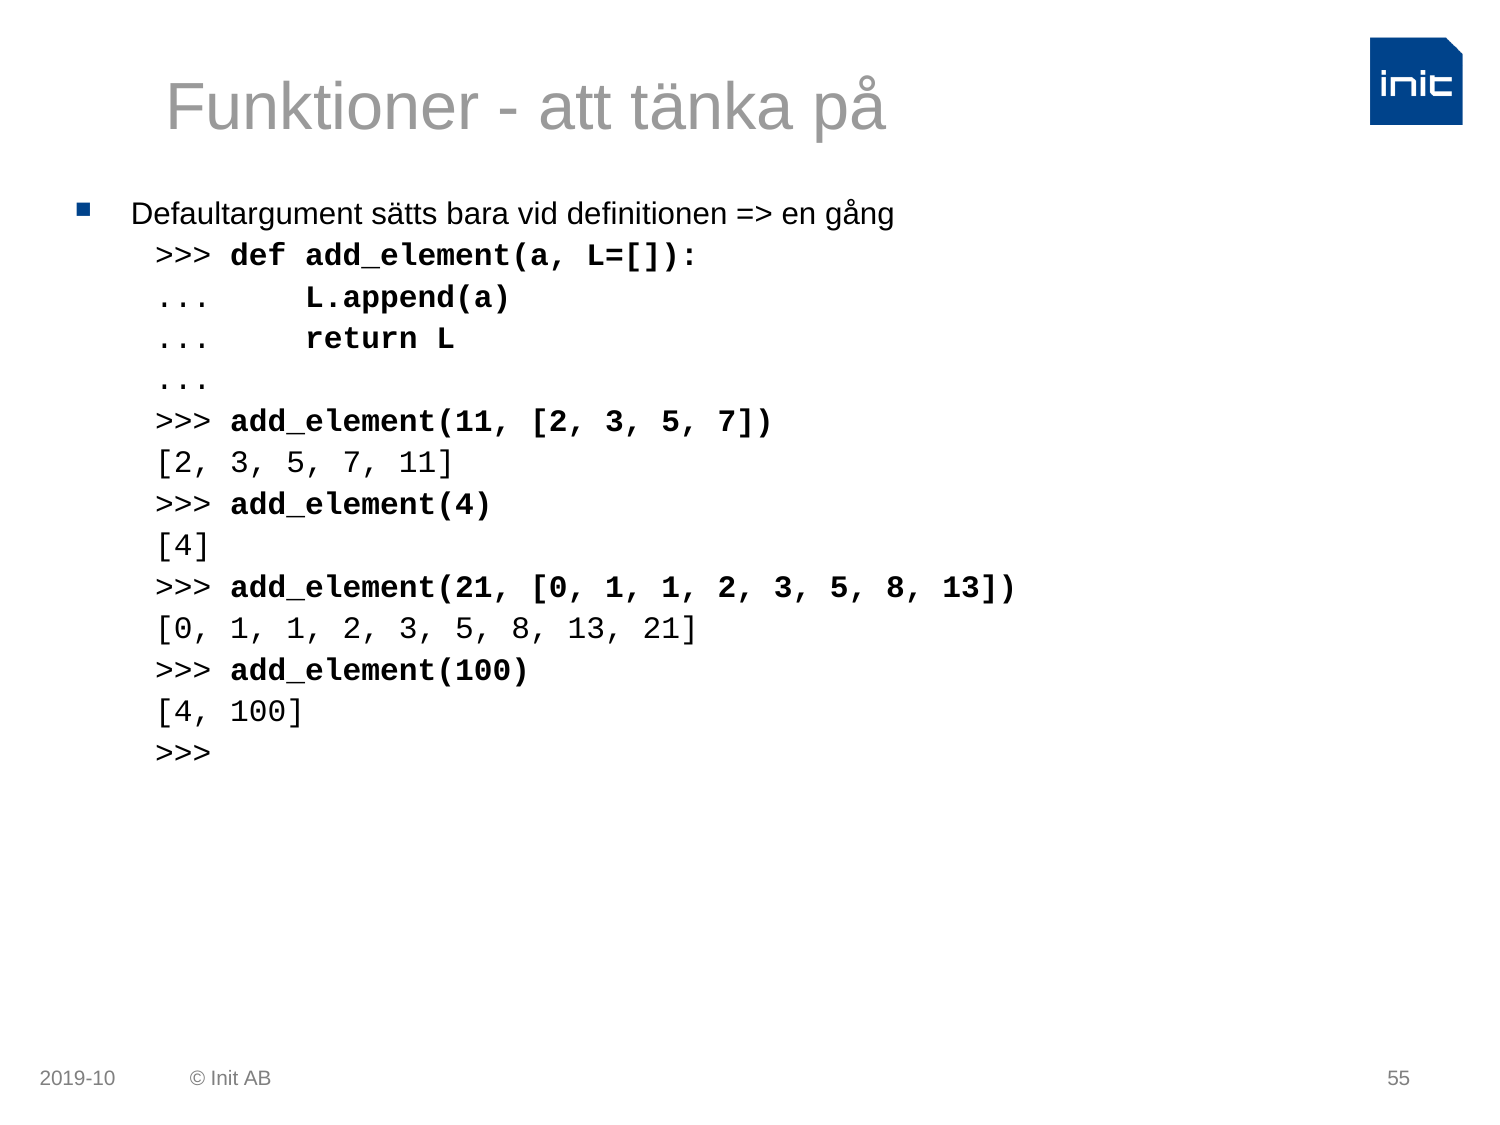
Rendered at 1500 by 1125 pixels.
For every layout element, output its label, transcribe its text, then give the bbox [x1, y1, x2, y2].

text_box Defaultargument sätts bara vid definitionen => en gång >>> def add_element(a, L=[]): ... L.append(a) ... return L ... >>> add_element(11, [2, 3, 5, 7]) [2, 3, 5, 7, 11] >>> add_element(4) [4] >>> add_element(21, [0, 1, 1, 2, 3, 5, 8, 13]) [0, 1, 1, 2, 3, 5, 8, 13, 21] >>> add_element(100) [4, 100] >>> [62, 189, 1463, 963]
text_box Funktioner - att tänka på [150, 0, 1351, 151]
picture [1370, 37, 1463, 125]
text_box <nummer> [1350, 1037, 1426, 1098]
text_box © Init AB [174, 1037, 1326, 1098]
text_box 2019-10 [24, 1037, 151, 1098]
